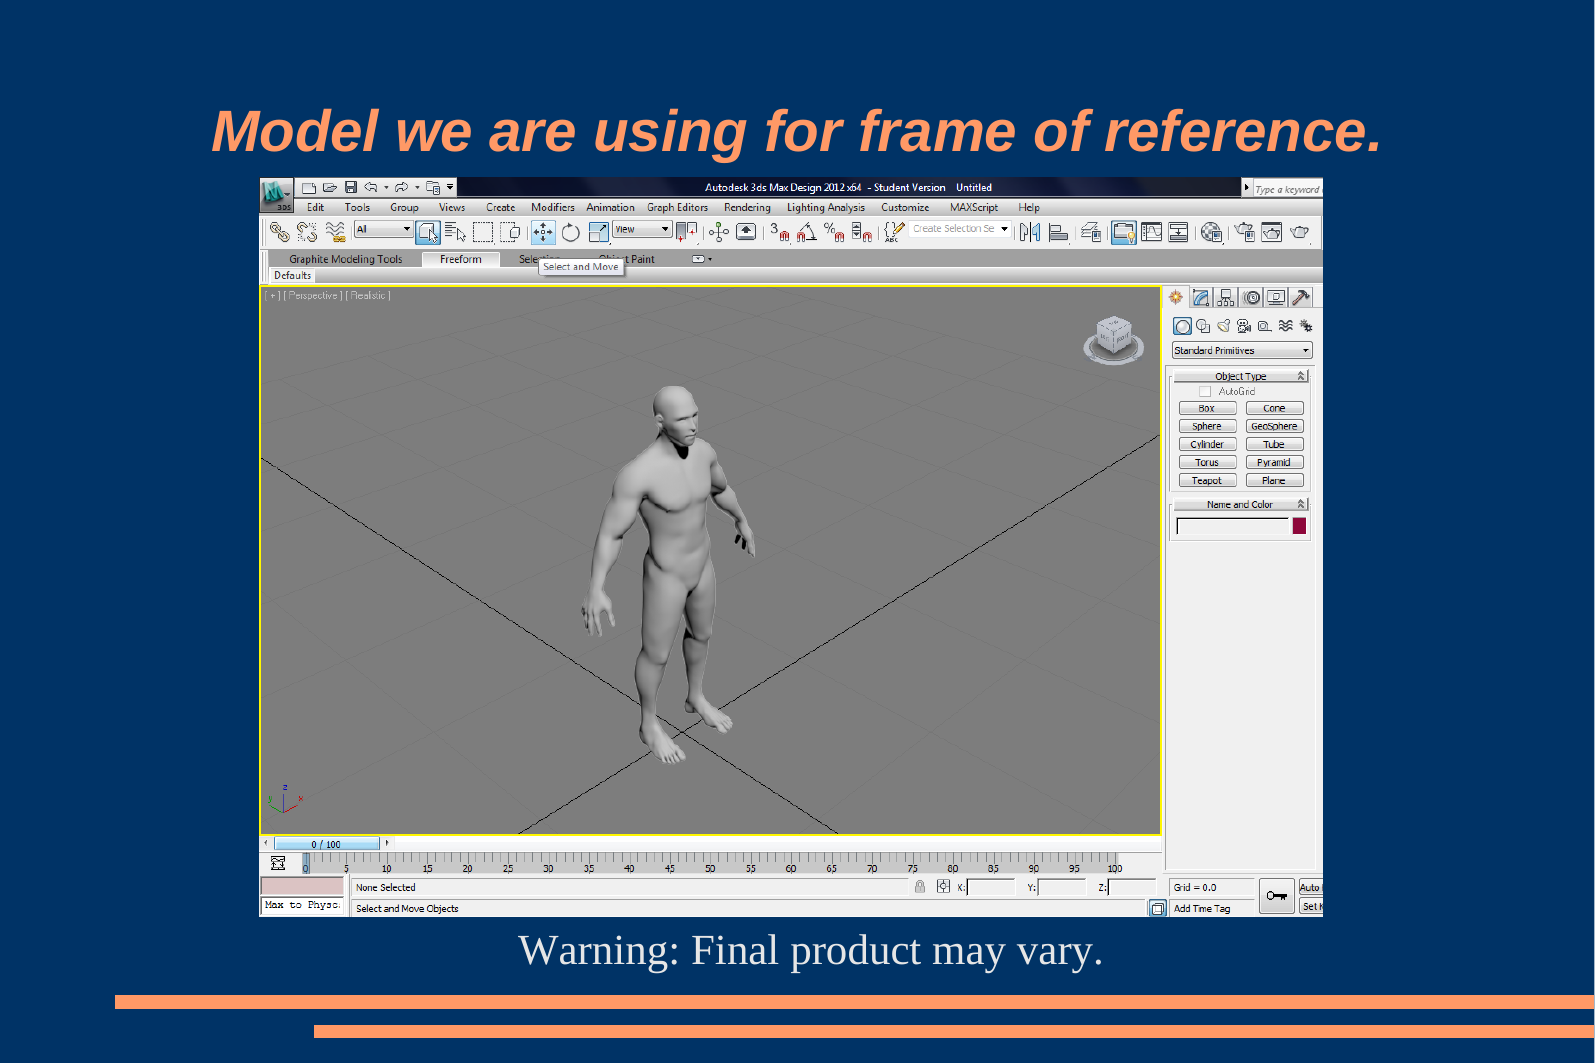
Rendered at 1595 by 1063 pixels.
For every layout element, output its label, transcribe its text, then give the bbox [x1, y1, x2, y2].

list Warning: Final product may vary. [117, 921, 1505, 993]
title Model we are using for frame of reference. [117, 39, 1479, 218]
picture [259, 177, 1323, 917]
